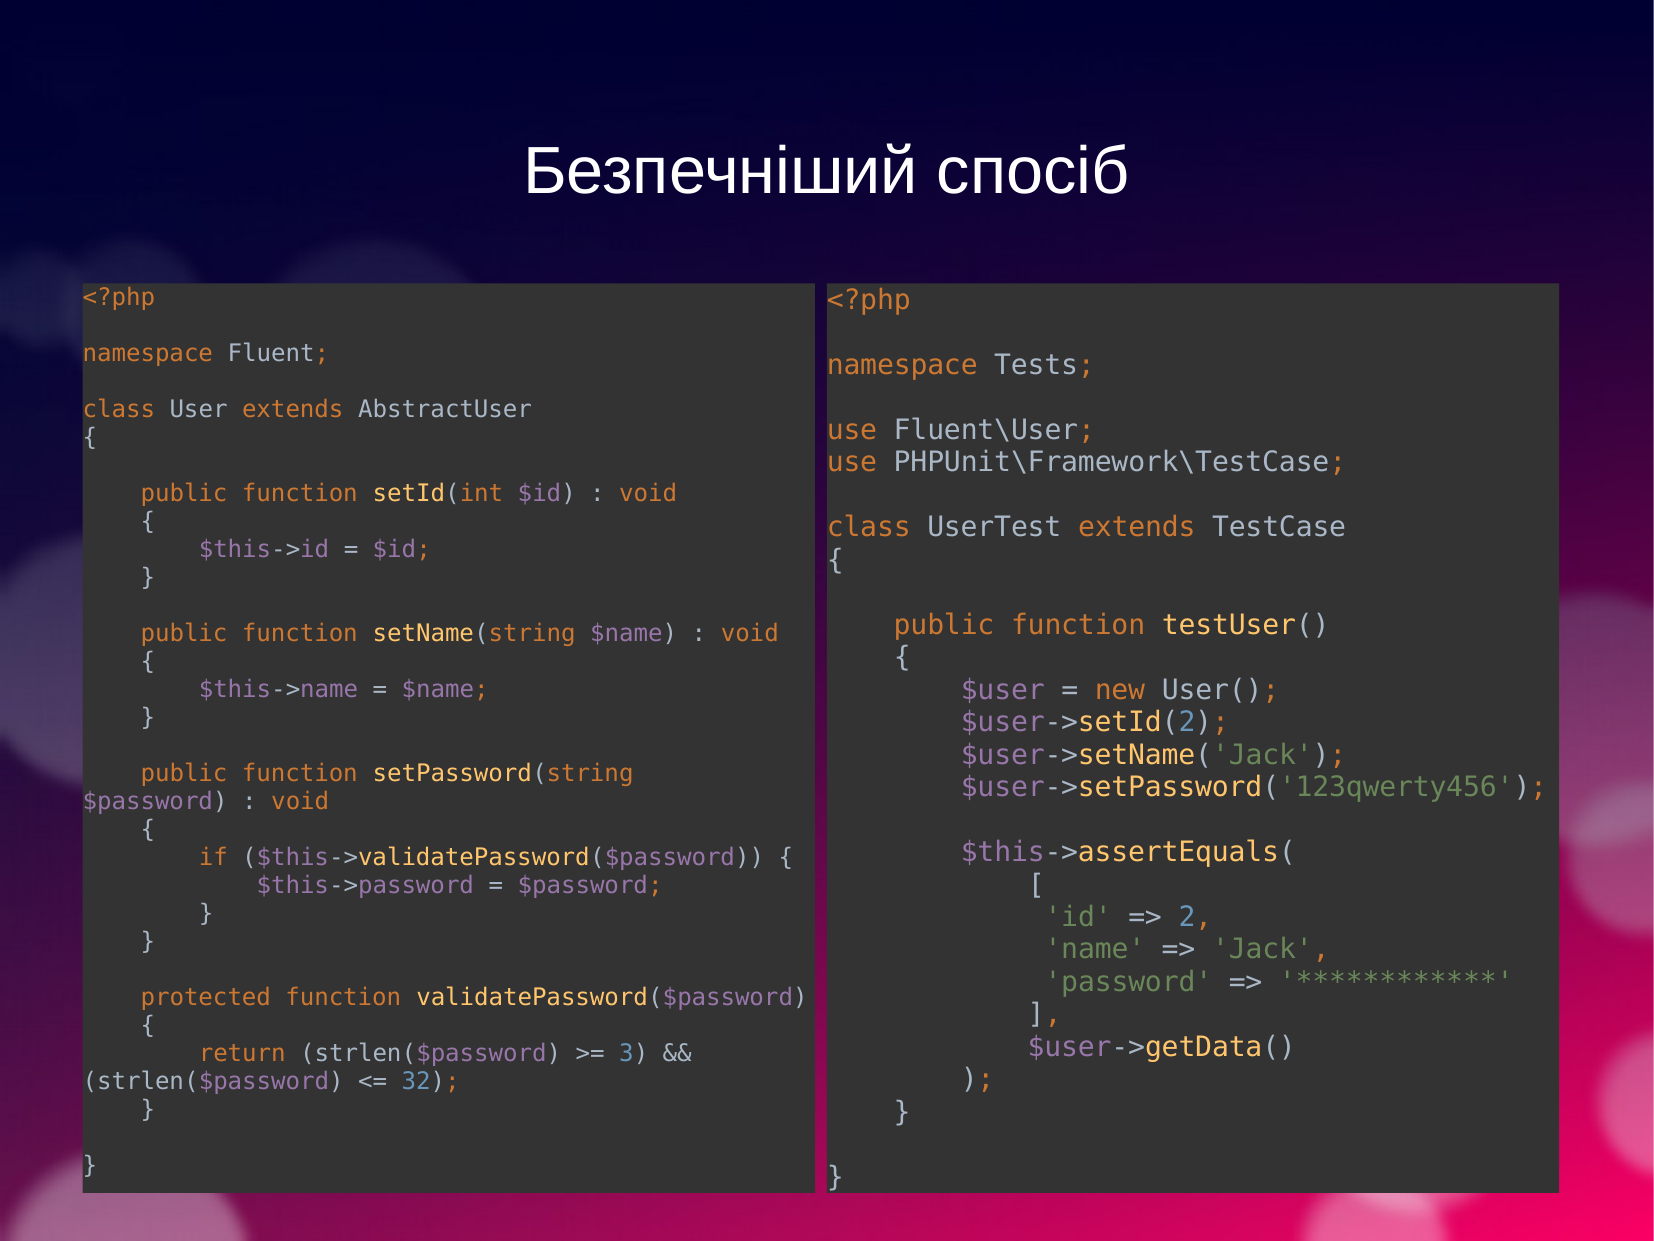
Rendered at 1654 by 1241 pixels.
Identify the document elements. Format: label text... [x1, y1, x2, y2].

title Безпечніший спосіб [82, 67, 1571, 275]
picture [0, 0, 1654, 1241]
list <?php namespace Tests; use Fluent\User; use PHPUnit\Framework\TestCase; class UserTest extends TestCase { public function testUser() { $user = new User(); $user->setId(2); $user->setName('Jack'); $user->setPassword('123qwerty456'); $this->assertEquals( [ 'id' => 2, 'name' => 'Jack', 'password' => '************' ], $user->getData() ); } } [826, 283, 1560, 1193]
list <?php namespace Fluent; class User extends AbstractUser { public function setId(int $id) : void { $this->id = $id; } public function setName(string $name) : void { $this->name = $name; } public function setPassword(string $password) : void { if ($this->validatePassword($password)) { $this->password = $password; } } protected function validatePassword($password) { return (strlen($password) >= 3) && (strlen($password) <= 32); } } [82, 283, 815, 1193]
